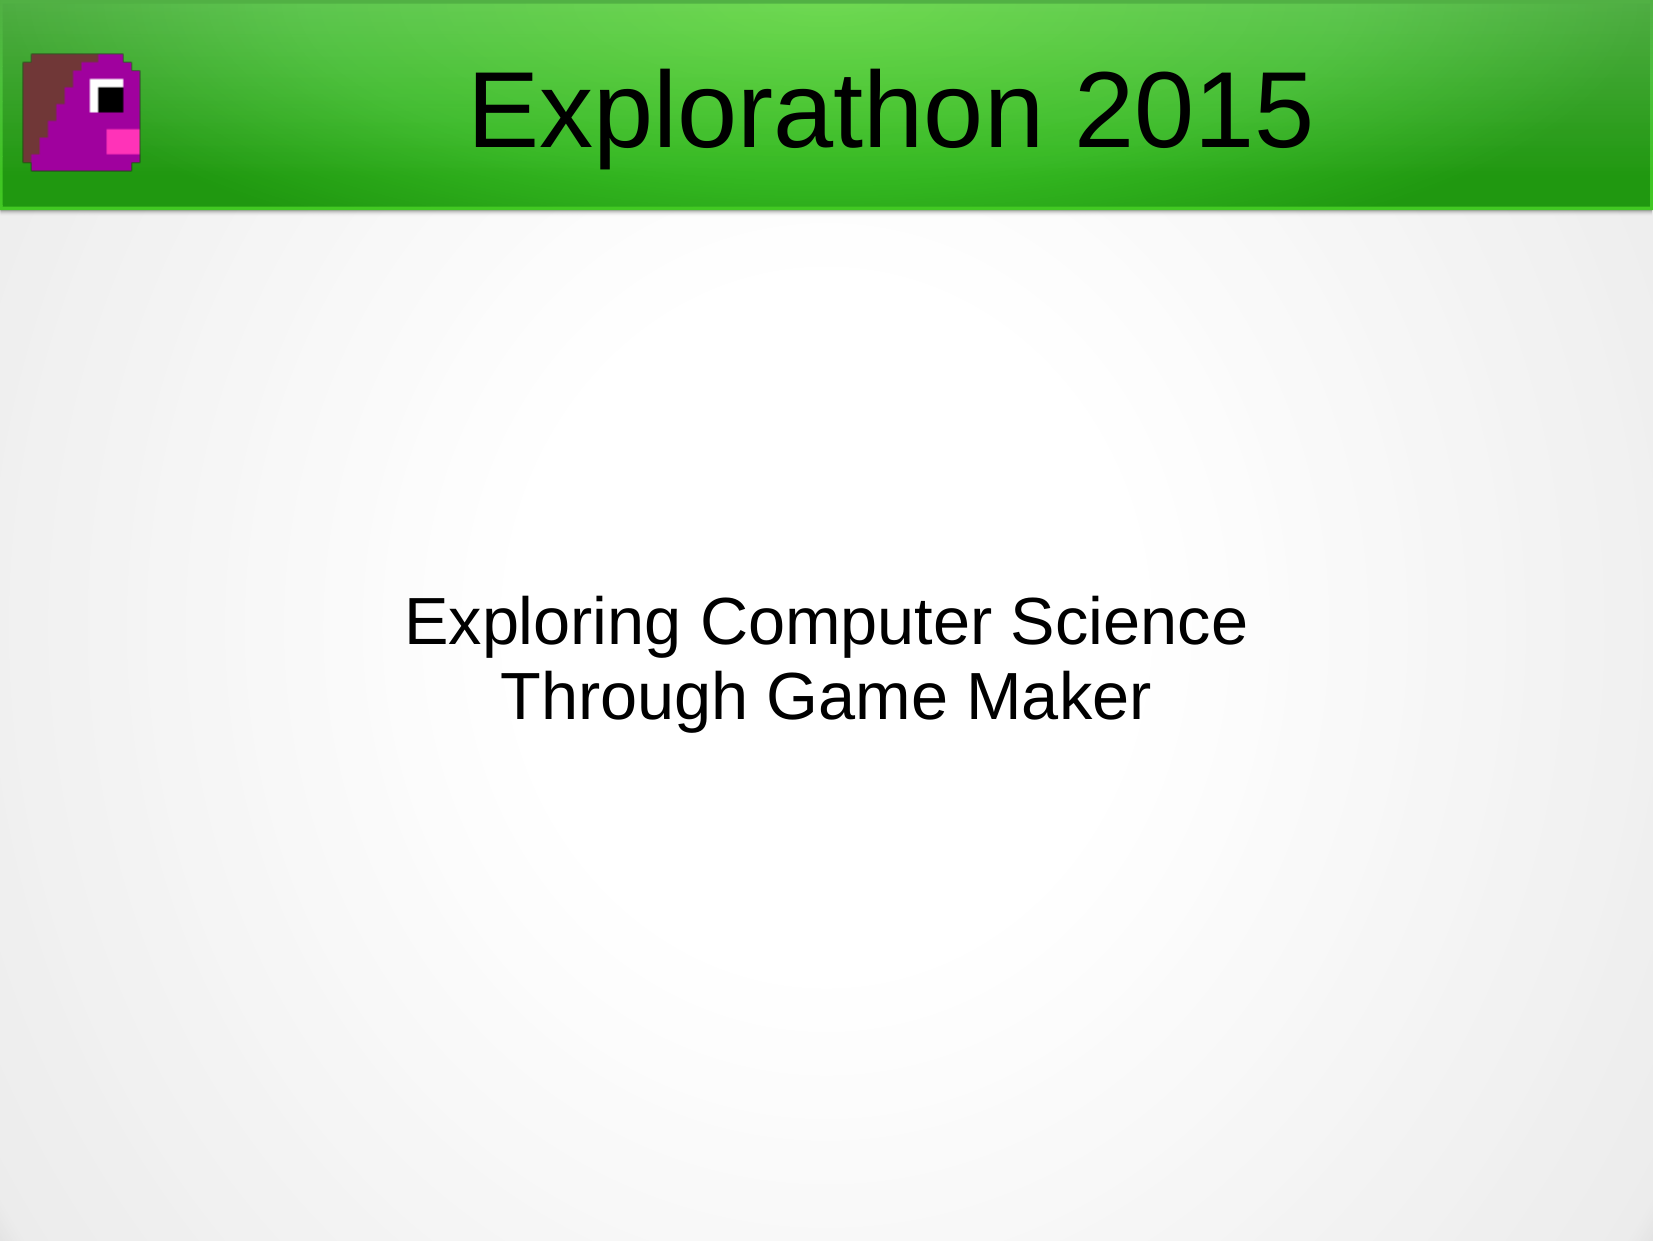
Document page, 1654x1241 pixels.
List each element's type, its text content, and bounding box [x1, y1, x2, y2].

subtitle Exploring Computer Science Through Game Maker [82, 299, 1571, 1019]
title Explorathon 2015 [148, 30, 1636, 190]
picture [15, 46, 148, 180]
